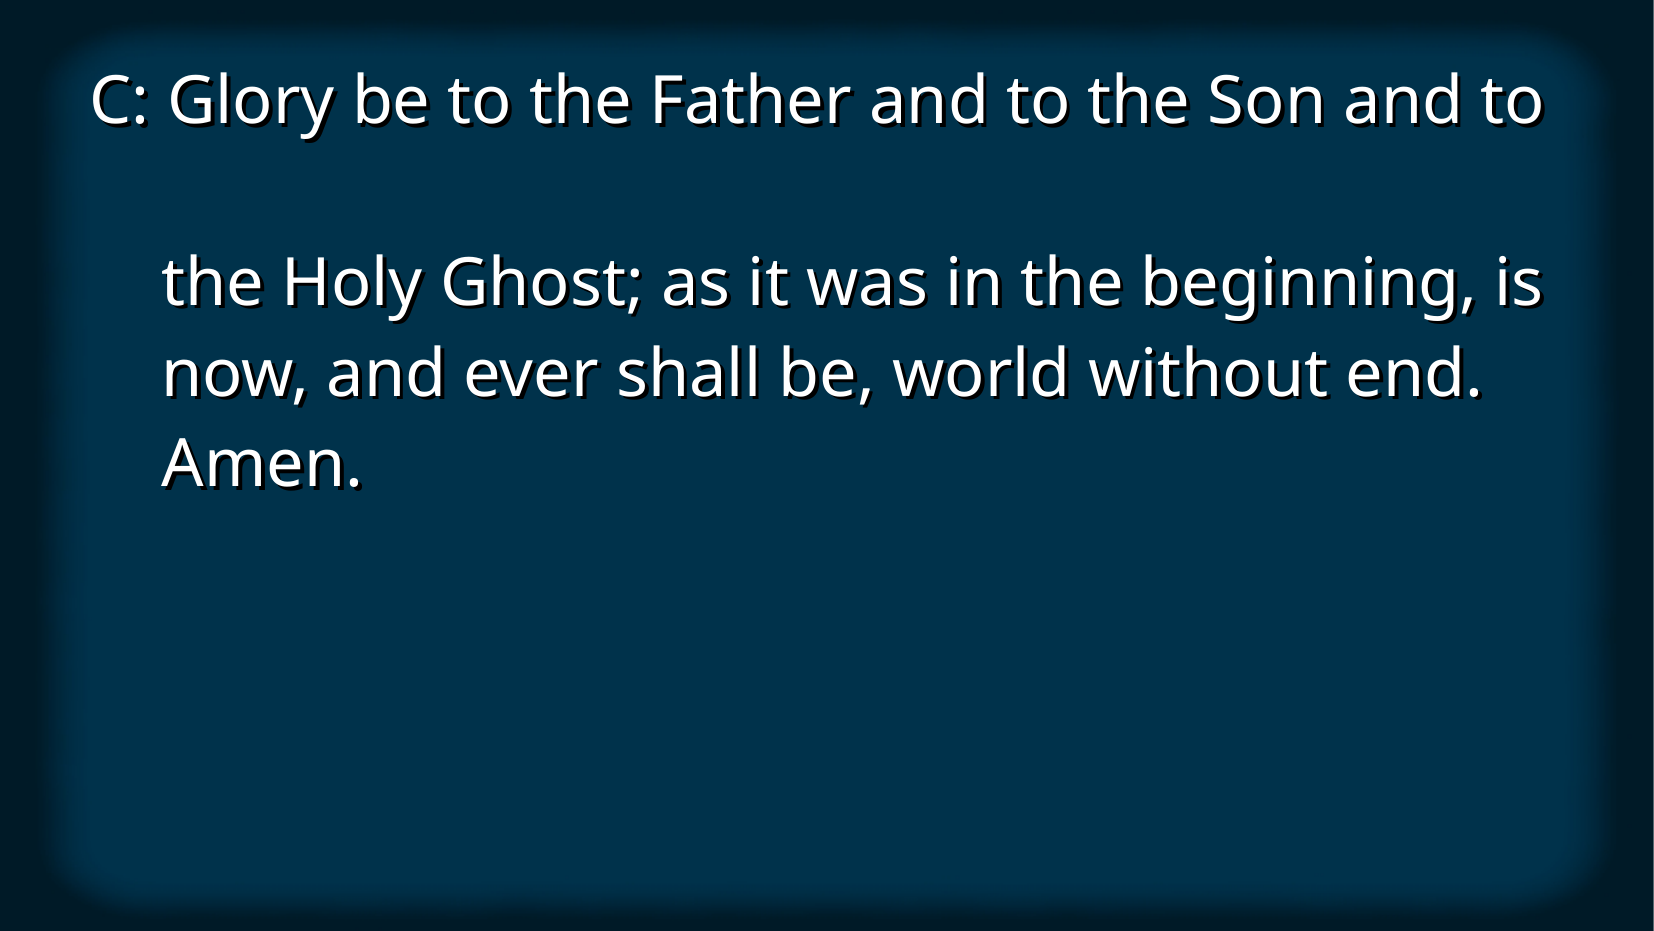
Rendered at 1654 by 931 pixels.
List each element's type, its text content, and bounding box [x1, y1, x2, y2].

text_box C: Glory be to the Father and to the Son and to the Holy Ghost; as it was in the beginning, is now, and ever shall be, world without end. Amen. [75, 45, 1591, 504]
picture [0, 0, 1654, 931]
